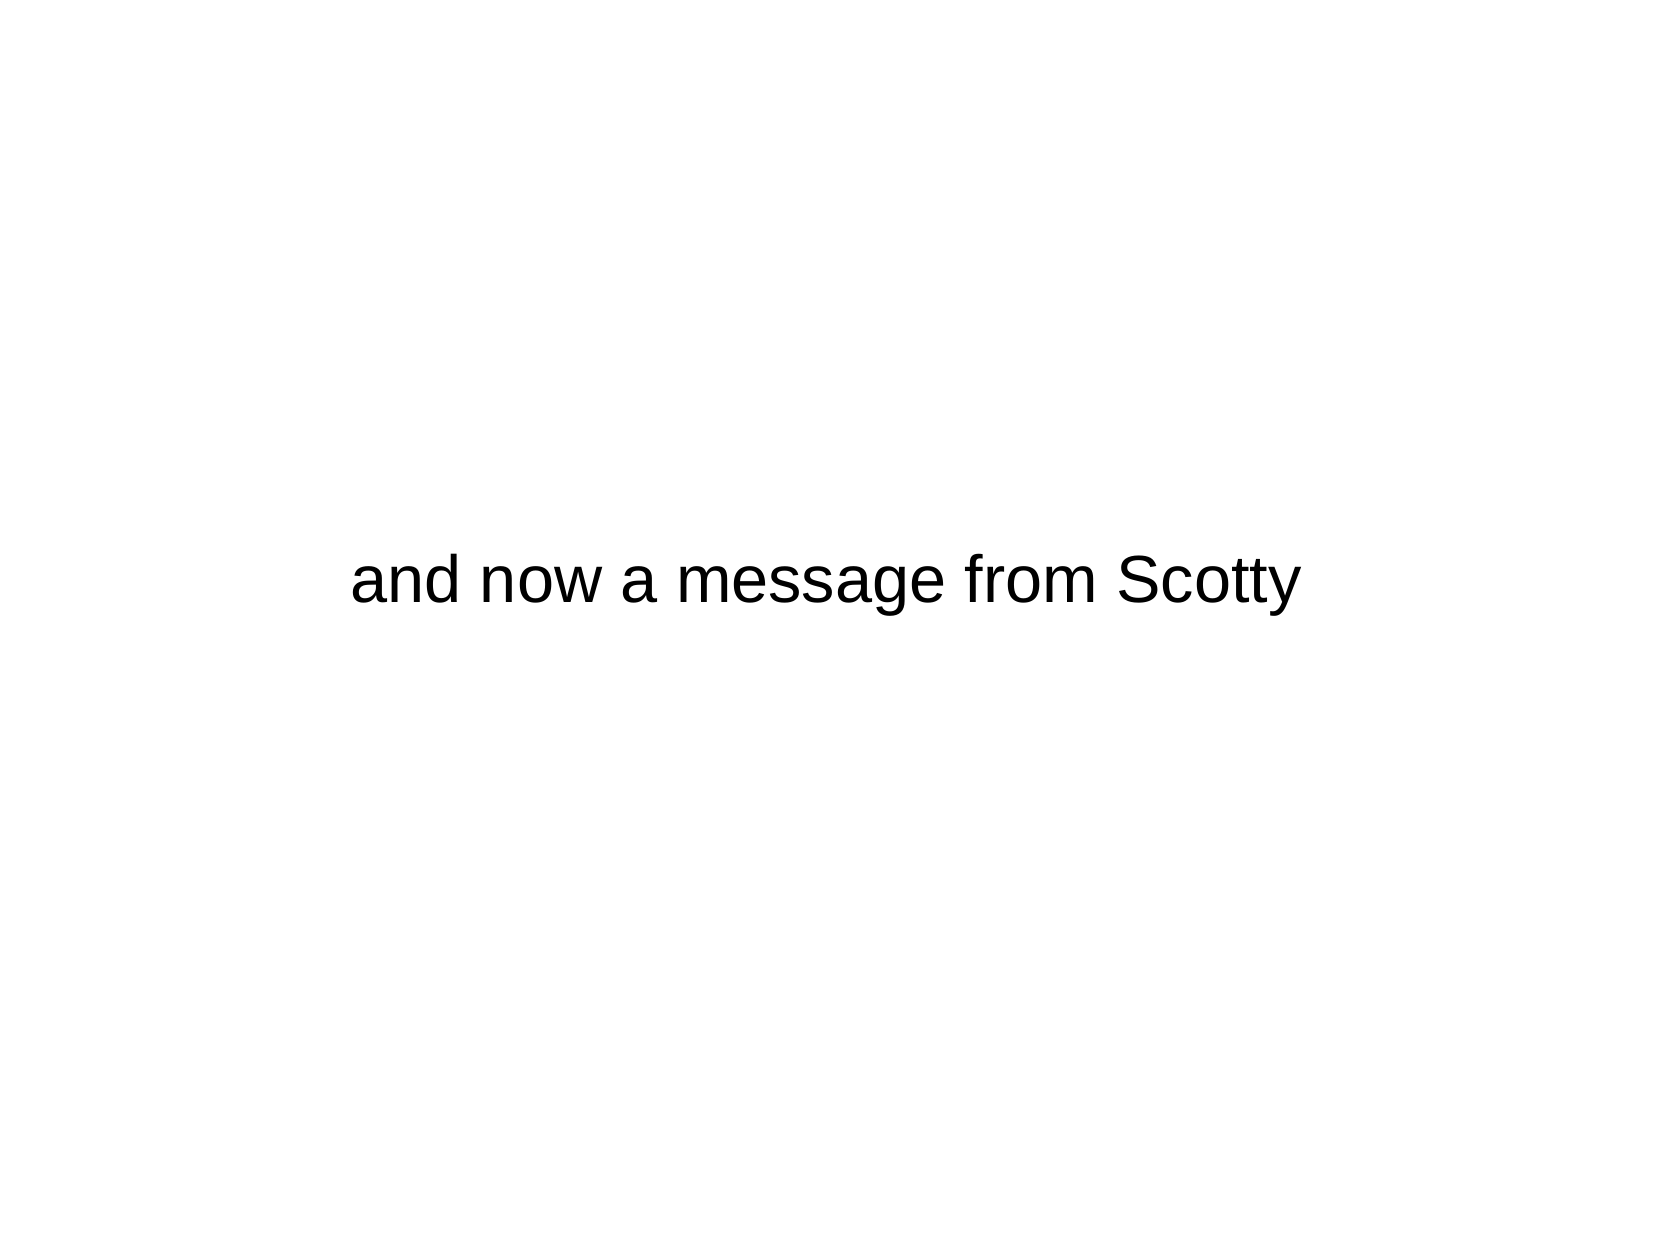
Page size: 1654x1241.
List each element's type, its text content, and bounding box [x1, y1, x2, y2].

subtitle and now a message from Scotty [82, 49, 1571, 1109]
